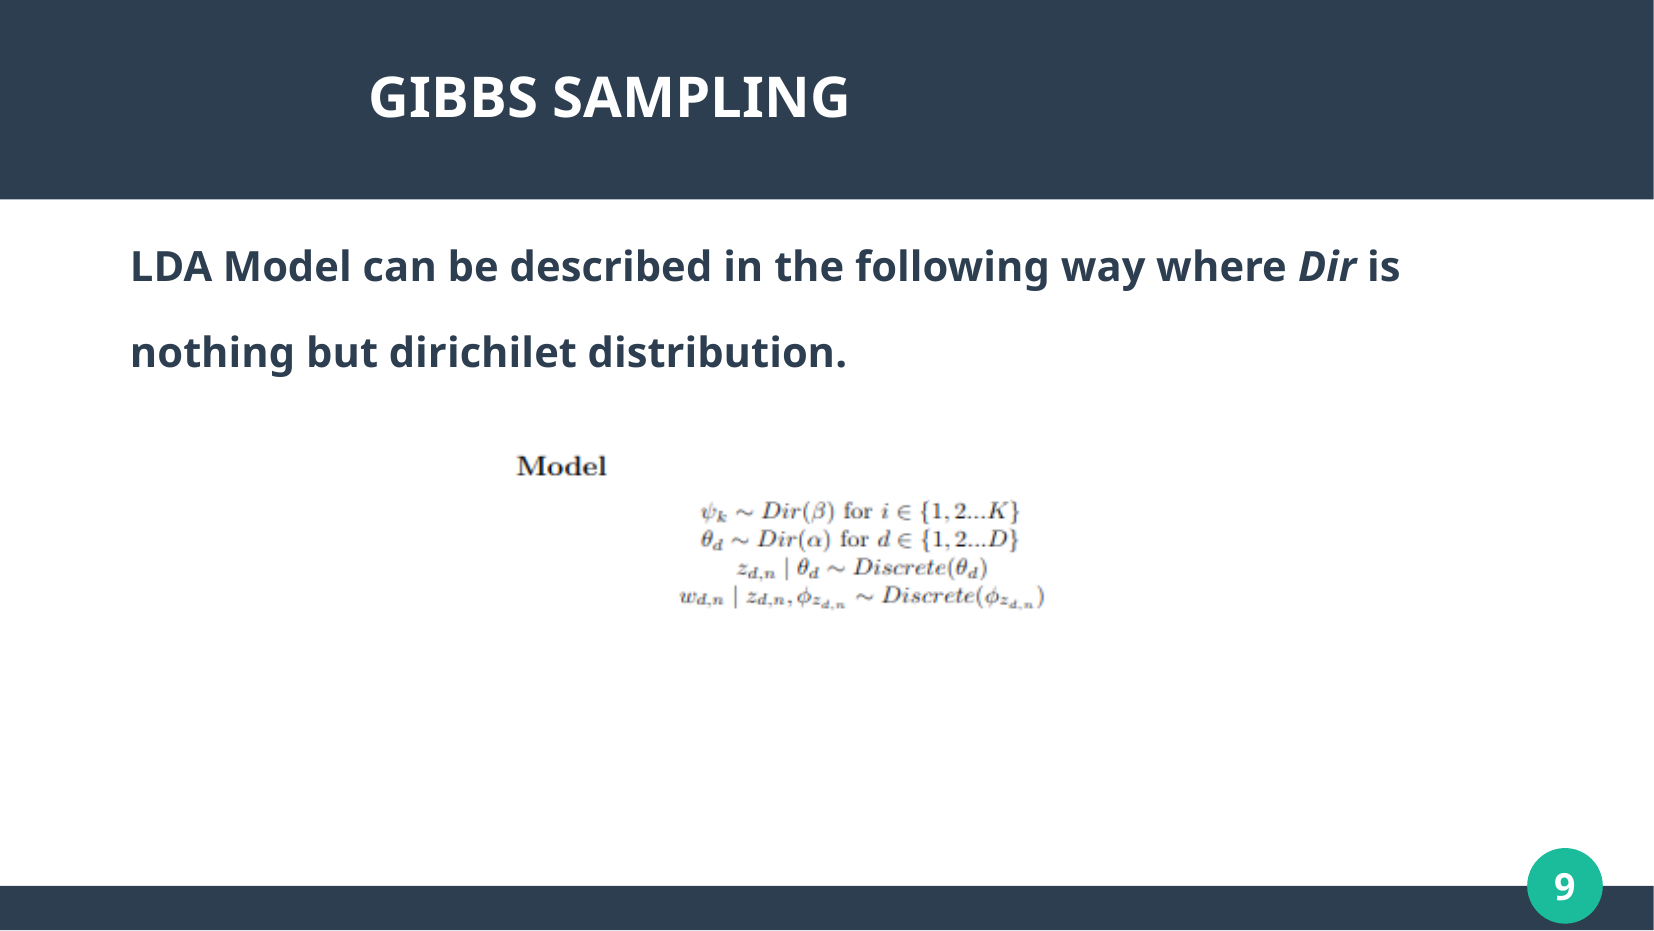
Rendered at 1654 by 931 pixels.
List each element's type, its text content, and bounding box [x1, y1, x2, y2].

title GIBBS SAMPLING [59, 37, 1595, 156]
picture [485, 442, 1123, 650]
list LDA Model can be described in the following way where Dir is nothing but dirichilet distribution. [59, 236, 1595, 857]
